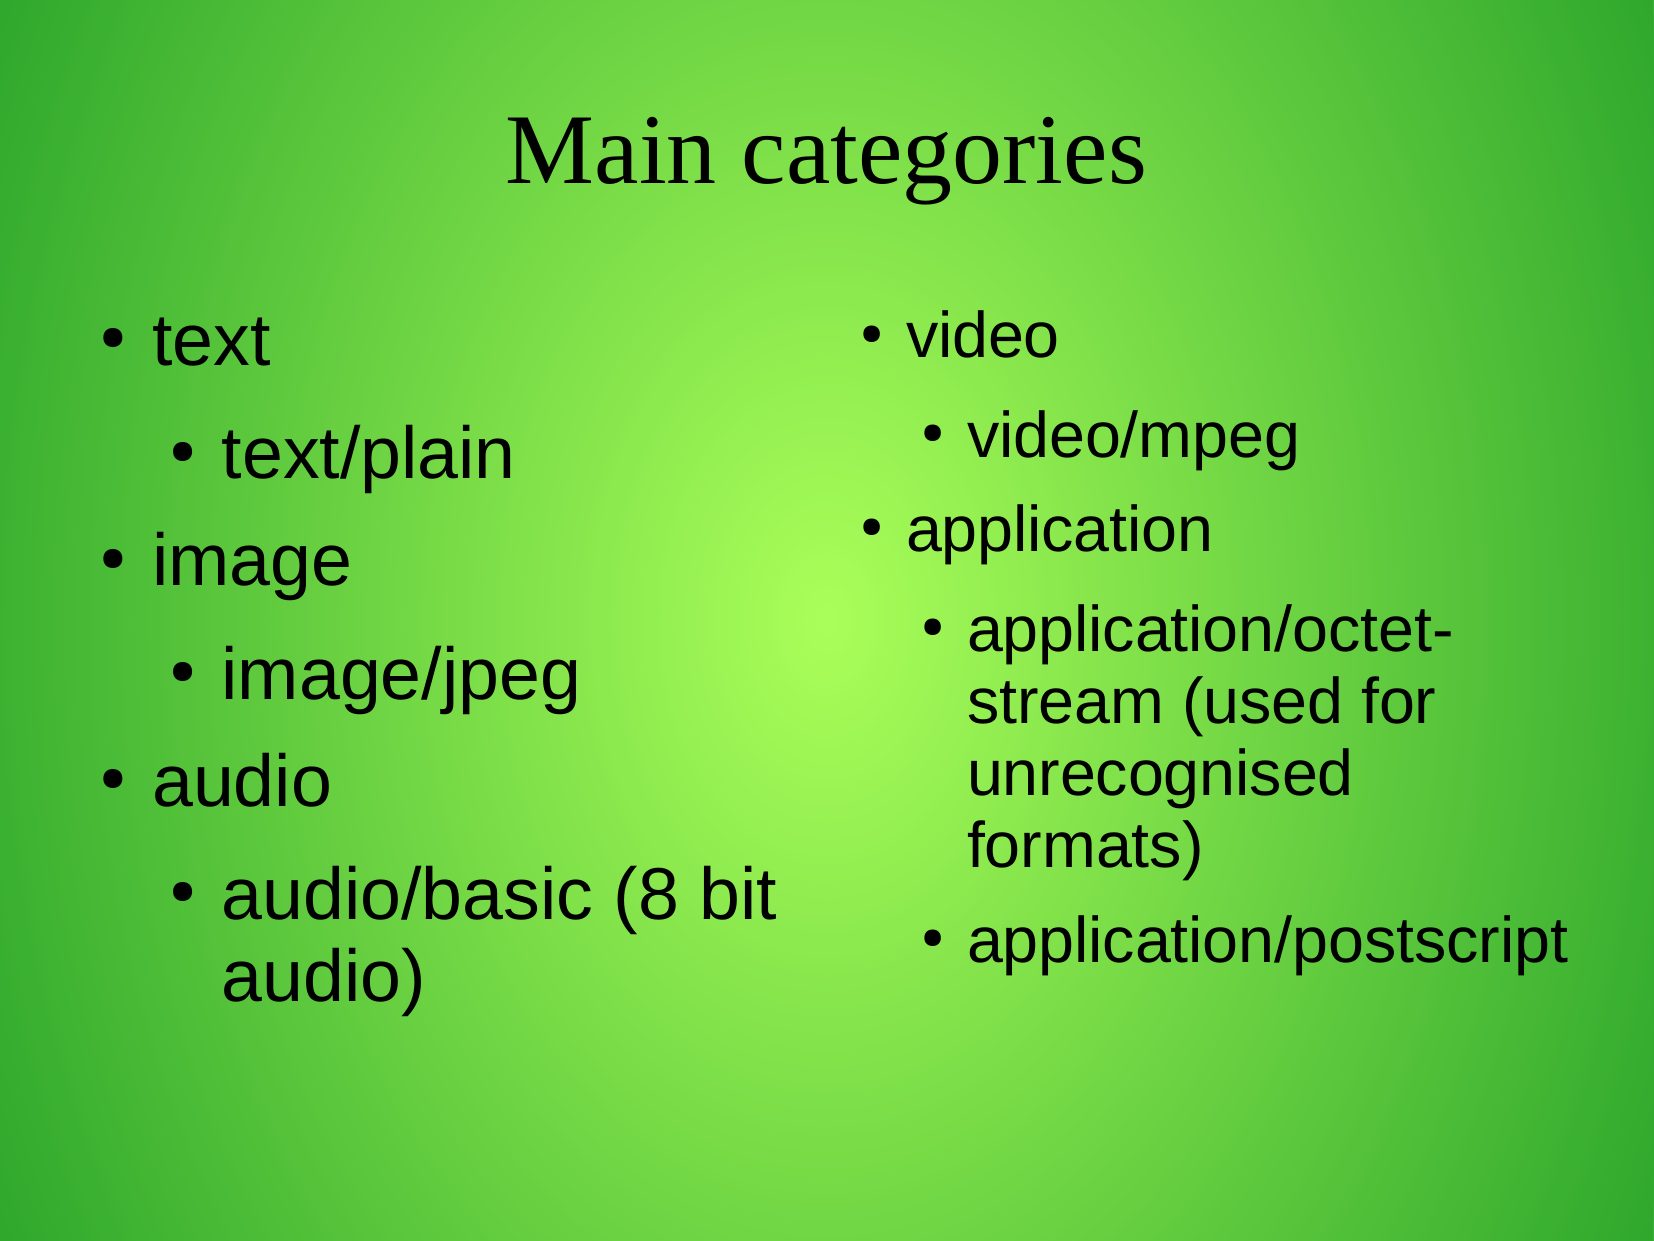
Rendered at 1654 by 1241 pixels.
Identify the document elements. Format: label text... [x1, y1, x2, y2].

list video video/mpeg application application/octet-stream (used for unrecognised formats) application/postscript [845, 299, 1572, 1019]
title Main categories [82, 47, 1571, 252]
list text text/plain image image/jpeg audio audio/basic (8 bit audio) [82, 299, 809, 1019]
